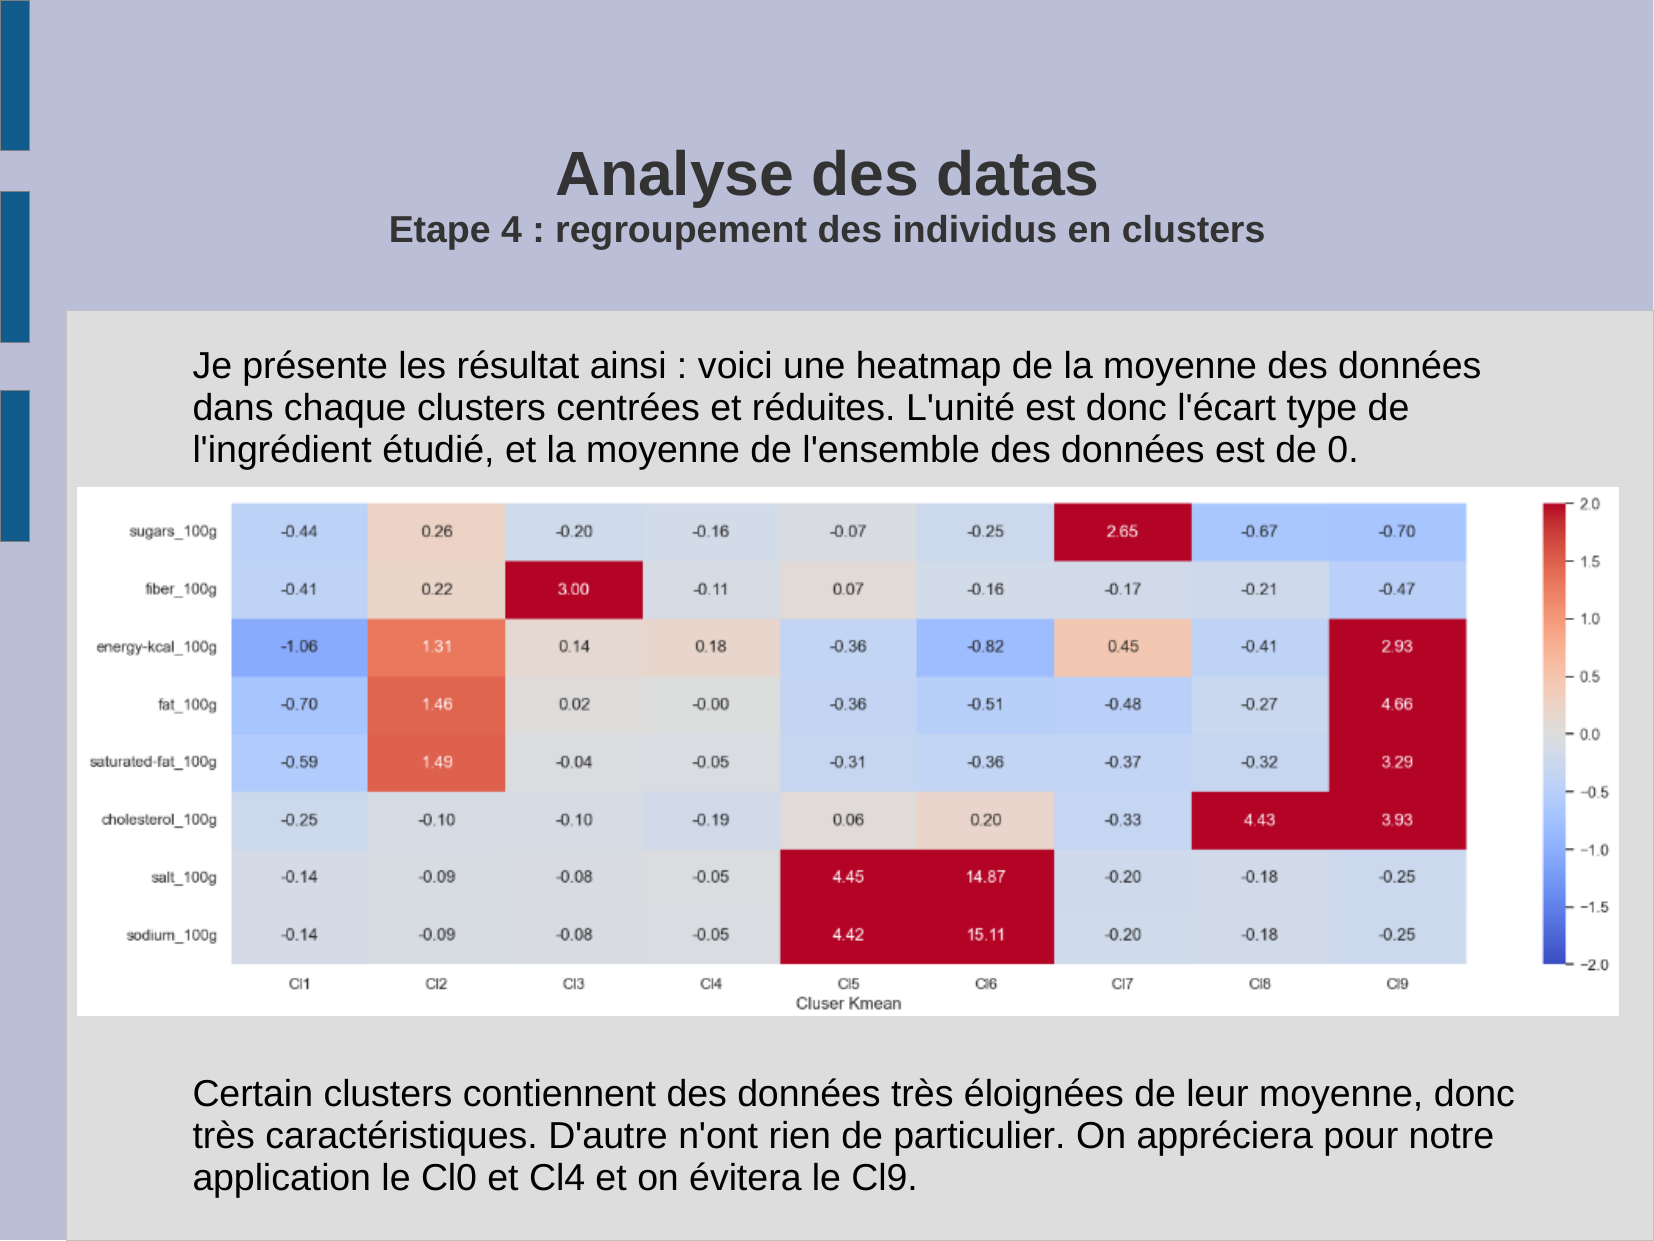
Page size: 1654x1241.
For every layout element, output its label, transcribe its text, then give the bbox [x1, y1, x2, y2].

picture [77, 487, 1619, 1016]
list Je présente les résultat ainsi : voici une heatmap de la moyenne des données dans chaque clusters centrées et réduites. L'unité est donc l'écart type de l'ingrédient étudié, et la moyenne de l'ensemble des données est de 0. Certain clusters contiennent des données très éloignées de leur moyenne, donc très caractéristiques. D'autre n'ont rien de particulier. On appréciera pour notre application le Cl0 et Cl4 et on évitera le Cl9. [121, 1126, 1534, 1241]
list [121, 1016, 1534, 1126]
list Je présente les résultat ainsi : voici une heatmap de la moyenne des données dans chaque clusters centrées et réduites. L'unité est donc l'écart type de l'ingrédient étudié, et la moyenne de l'ensemble des données est de 0. Certain clusters contiennent des données très éloignées de leur moyenne, donc très caractéristiques. D'autre n'ont rien de particulier. On appréciera pour notre application le Cl0 et Cl4 et on évitera le Cl9. [121, 344, 1534, 487]
title Analyse des datas Etape 4 : regroupement des individus en clusters [121, 91, 1534, 299]
